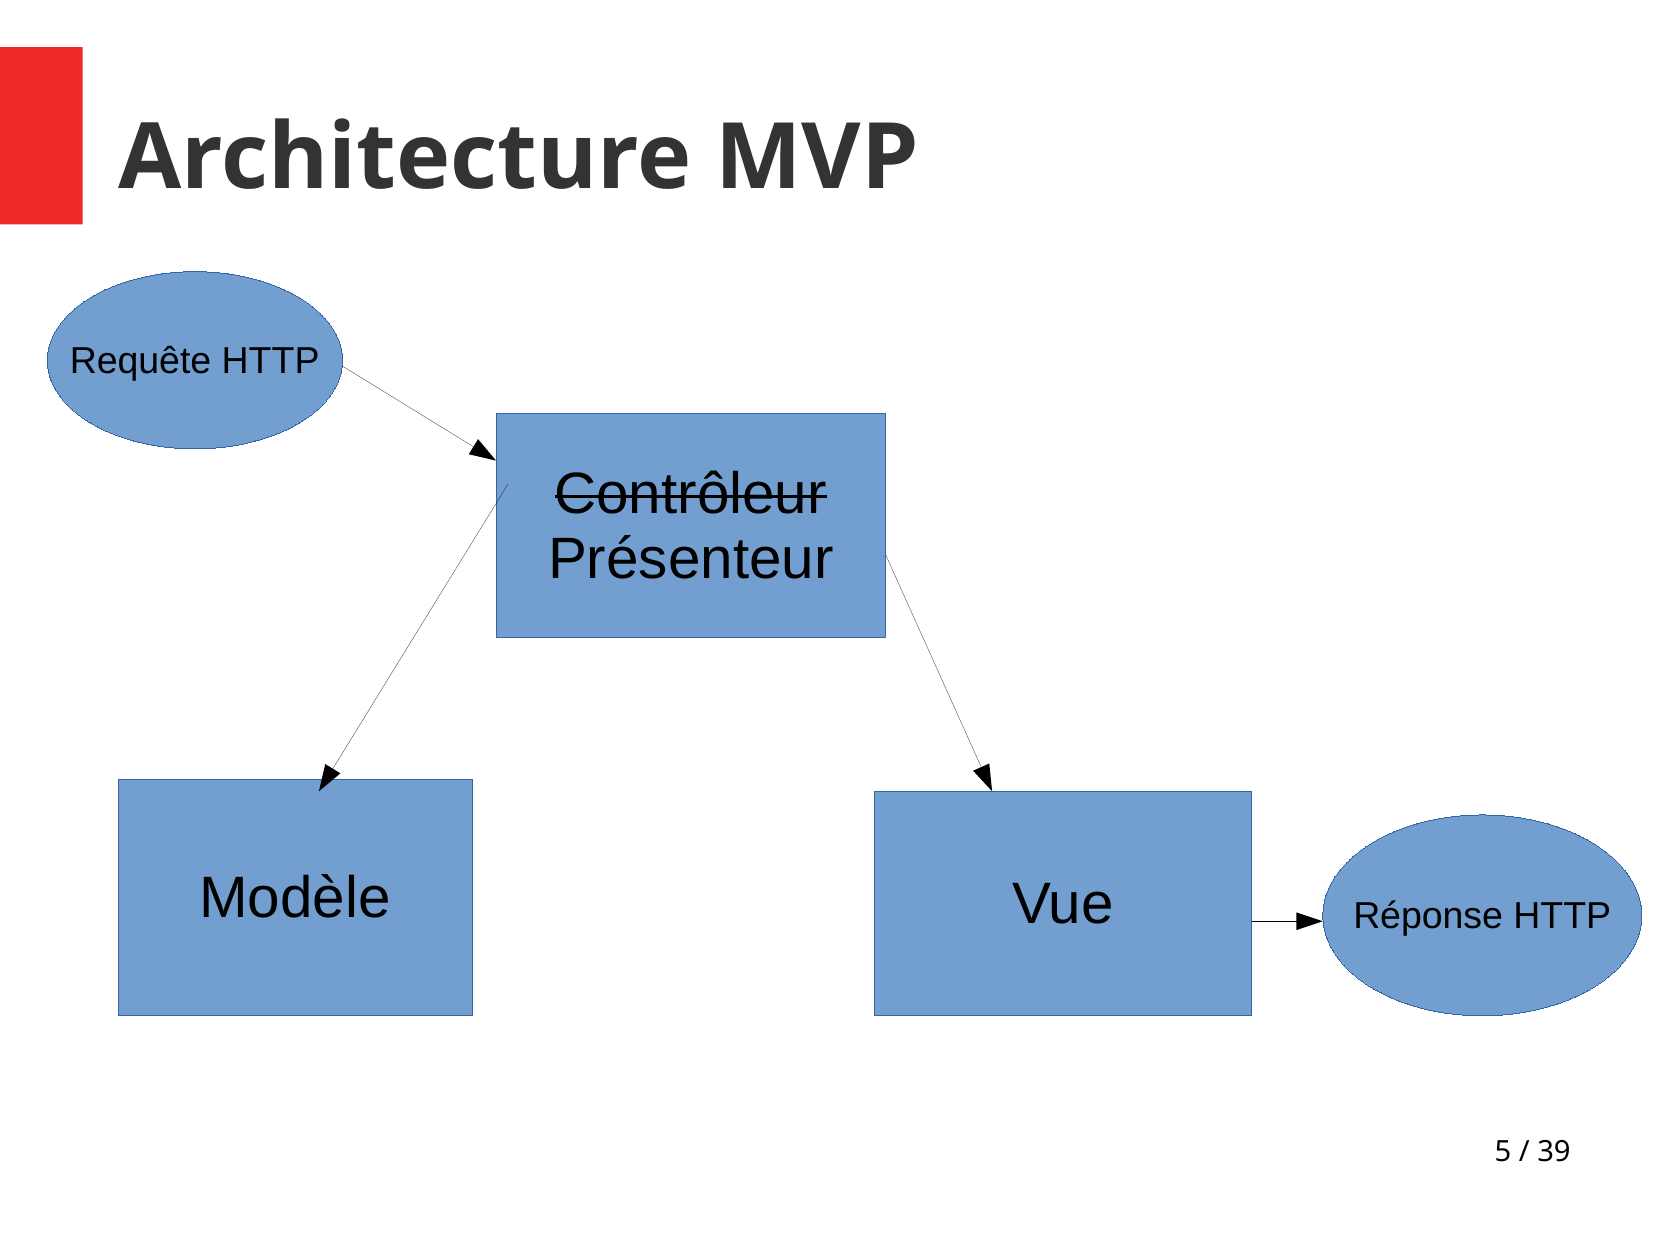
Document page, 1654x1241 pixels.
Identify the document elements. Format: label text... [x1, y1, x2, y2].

text_box Réponse HTTP [1322, 814, 1642, 1016]
text_box Modèle [118, 779, 473, 1016]
text_box Vue [874, 791, 1252, 1016]
title Architecture MVP [118, 49, 1571, 257]
text_box Contrôleur Présenteur [496, 413, 886, 638]
text_box Requête HTTP [47, 271, 343, 449]
